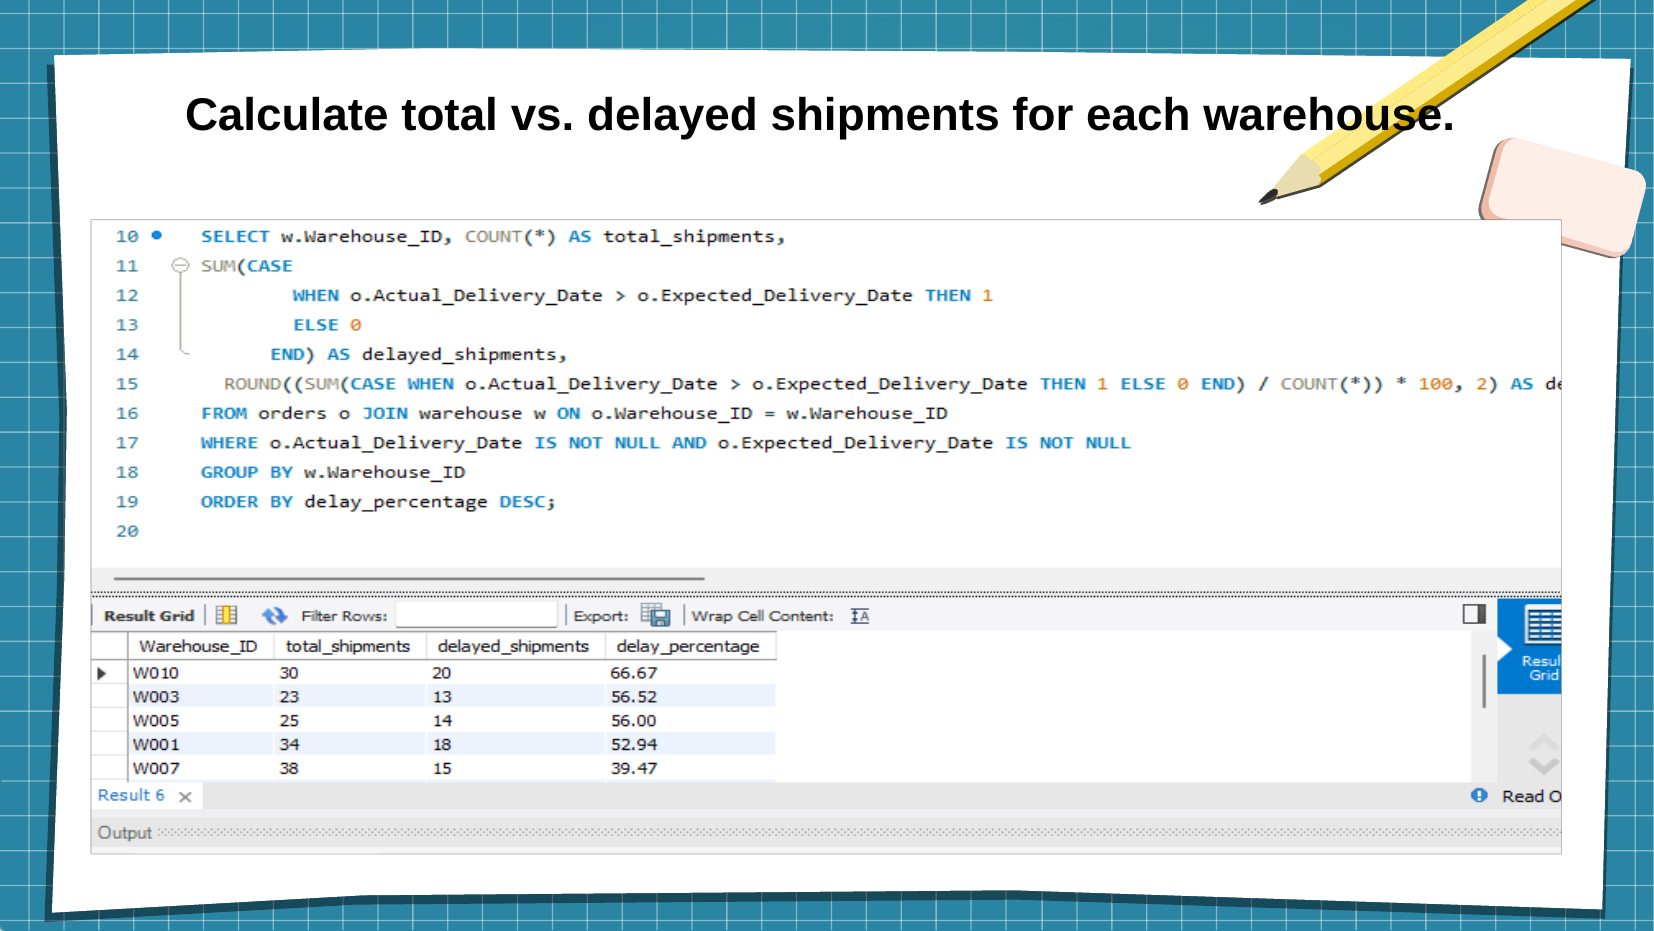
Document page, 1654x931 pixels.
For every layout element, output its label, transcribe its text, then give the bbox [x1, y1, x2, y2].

title Calculate total vs. delayed shipments for each warehouse. [82, 37, 1571, 193]
picture [88, 217, 1565, 857]
